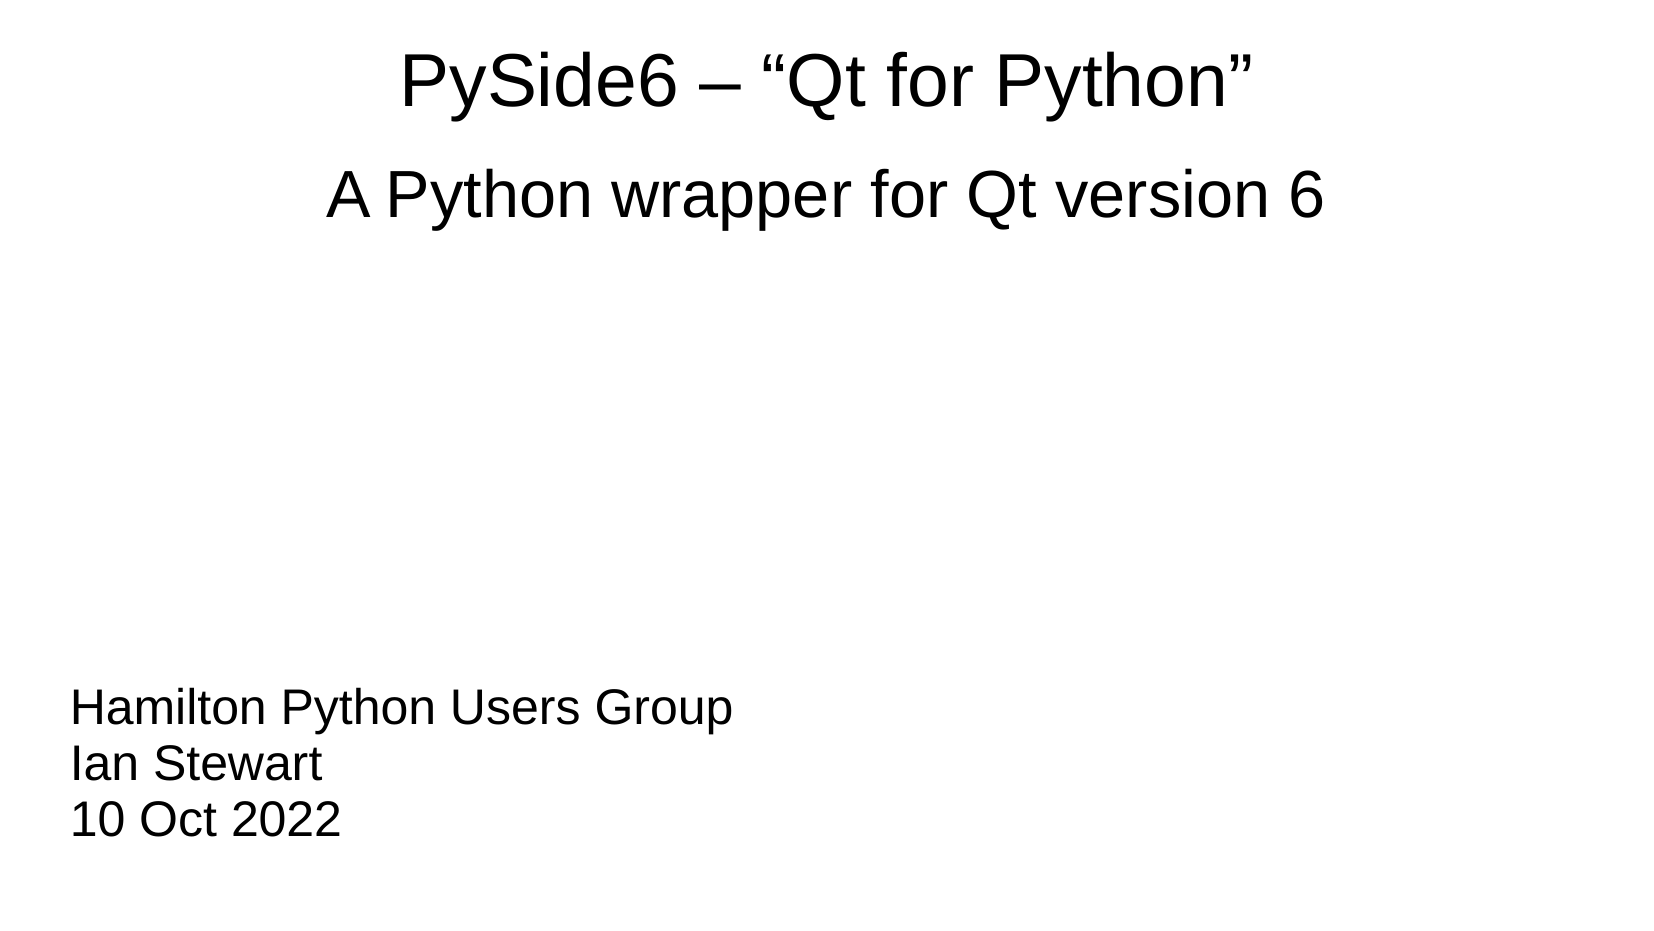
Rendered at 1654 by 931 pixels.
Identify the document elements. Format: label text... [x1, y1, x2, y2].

title PySide6 – “Qt for Python” [82, 37, 1571, 125]
subtitle A Python wrapper for Qt version 6 [82, 157, 1571, 257]
text_box Hamilton Python Users Group Ian Stewart 10 Oct 2022 [69, 679, 1558, 894]
